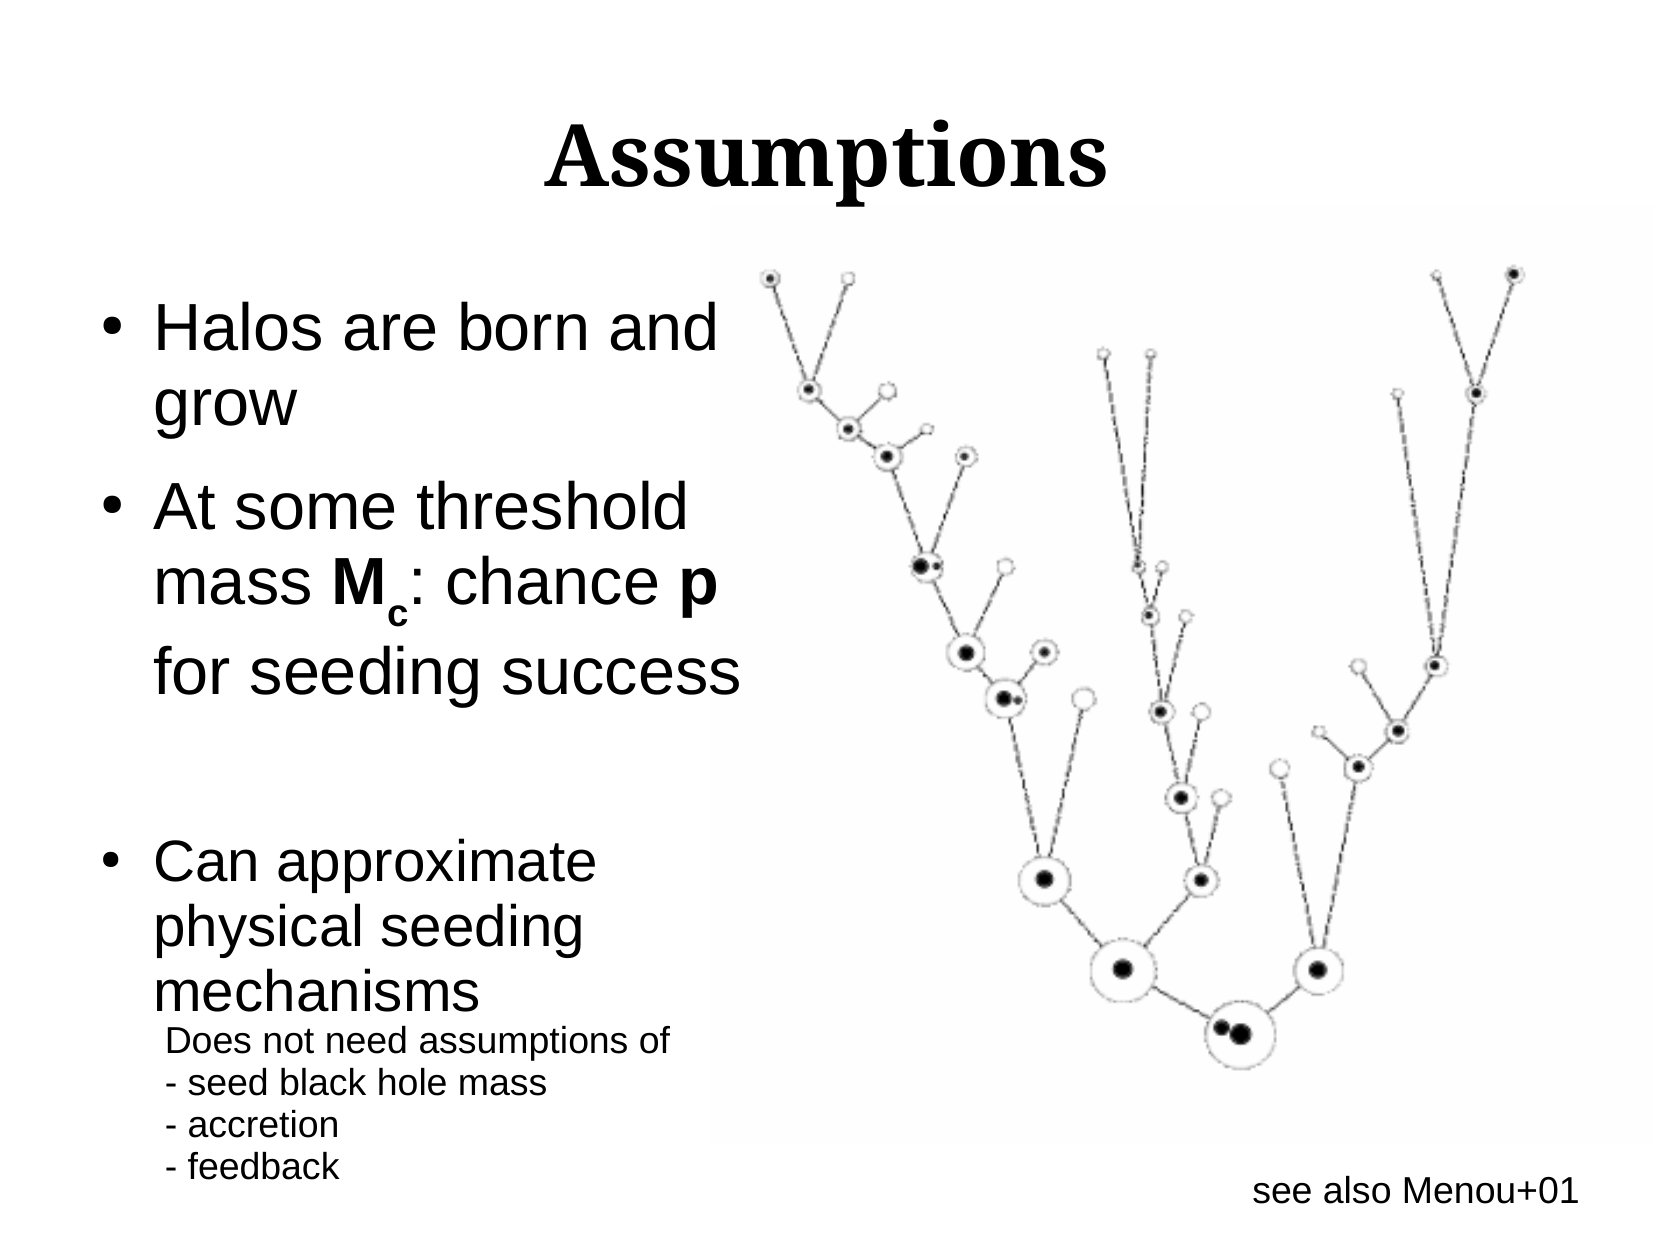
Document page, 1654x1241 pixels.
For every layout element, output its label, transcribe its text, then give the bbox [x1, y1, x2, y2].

text_box Does not need assumptions of - seed black hole mass - accretion - feedback [150, 1012, 826, 1238]
list Halos are born and grow At some threshold mass Mc: chance p for seeding success Can approximate physical seeding mechanisms [82, 290, 788, 1163]
title Assumptions [82, 49, 1571, 257]
text_box see also Menou+01 [1237, 1162, 1613, 1220]
picture [709, 205, 1654, 1143]
